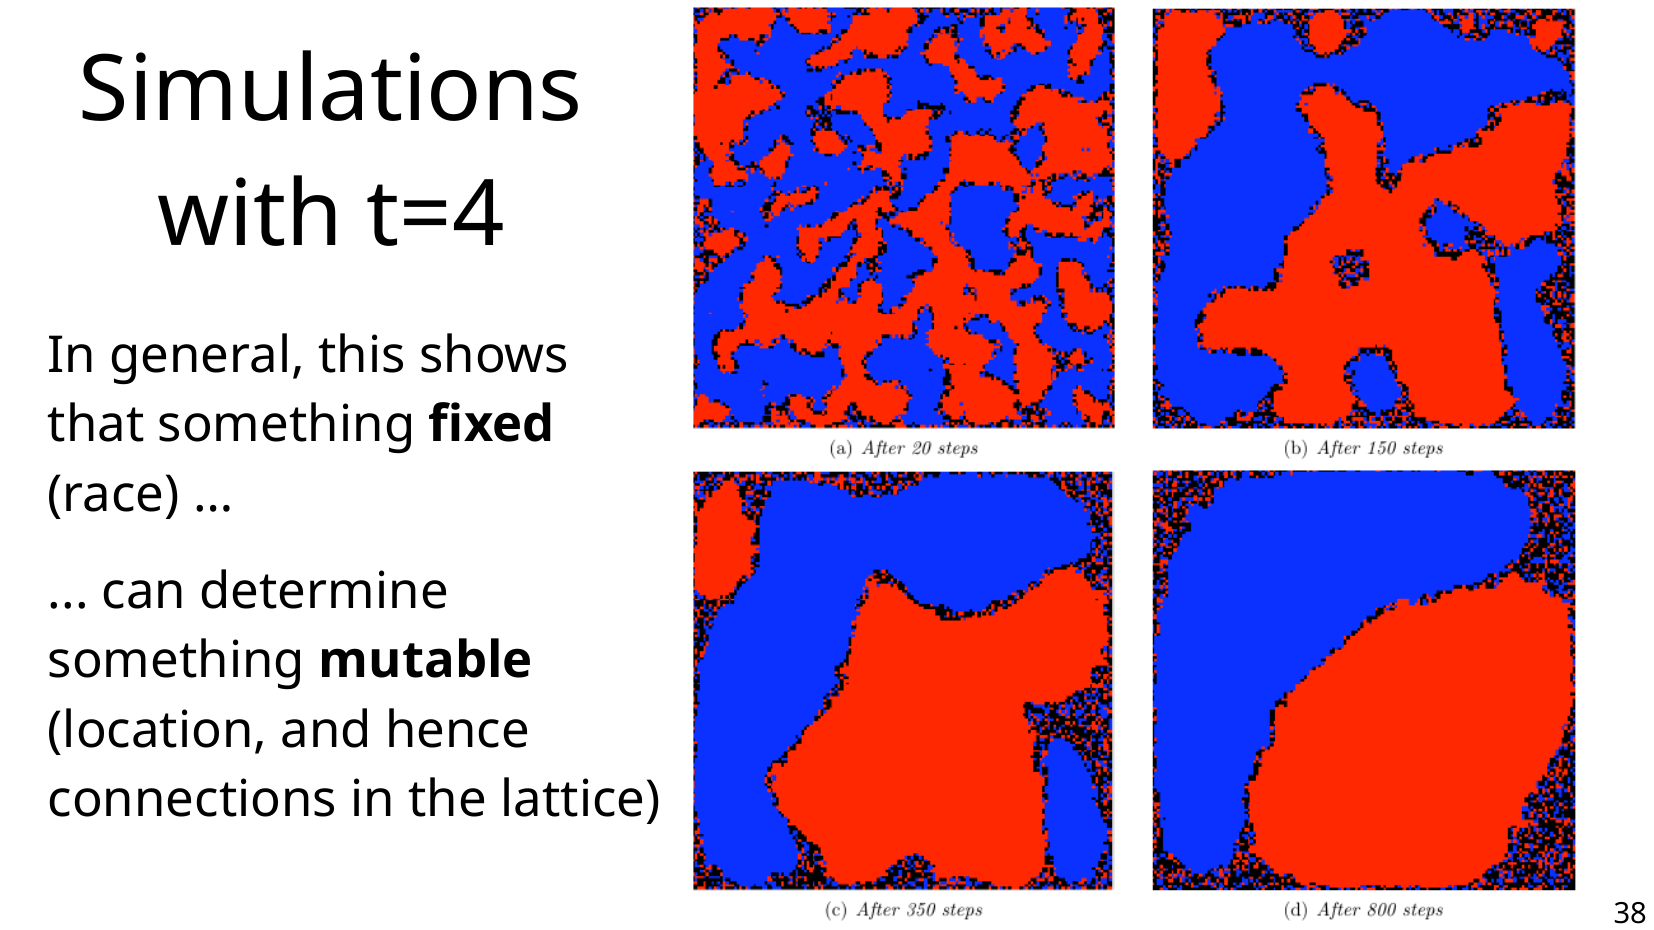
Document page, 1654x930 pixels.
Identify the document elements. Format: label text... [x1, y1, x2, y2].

picture [677, 0, 1592, 930]
list In general, this shows that something fixed (race) … ... can determine something mutable (location, and hence connections in the lattice) [47, 317, 666, 903]
title Simulations with t=4 [30, 13, 633, 282]
